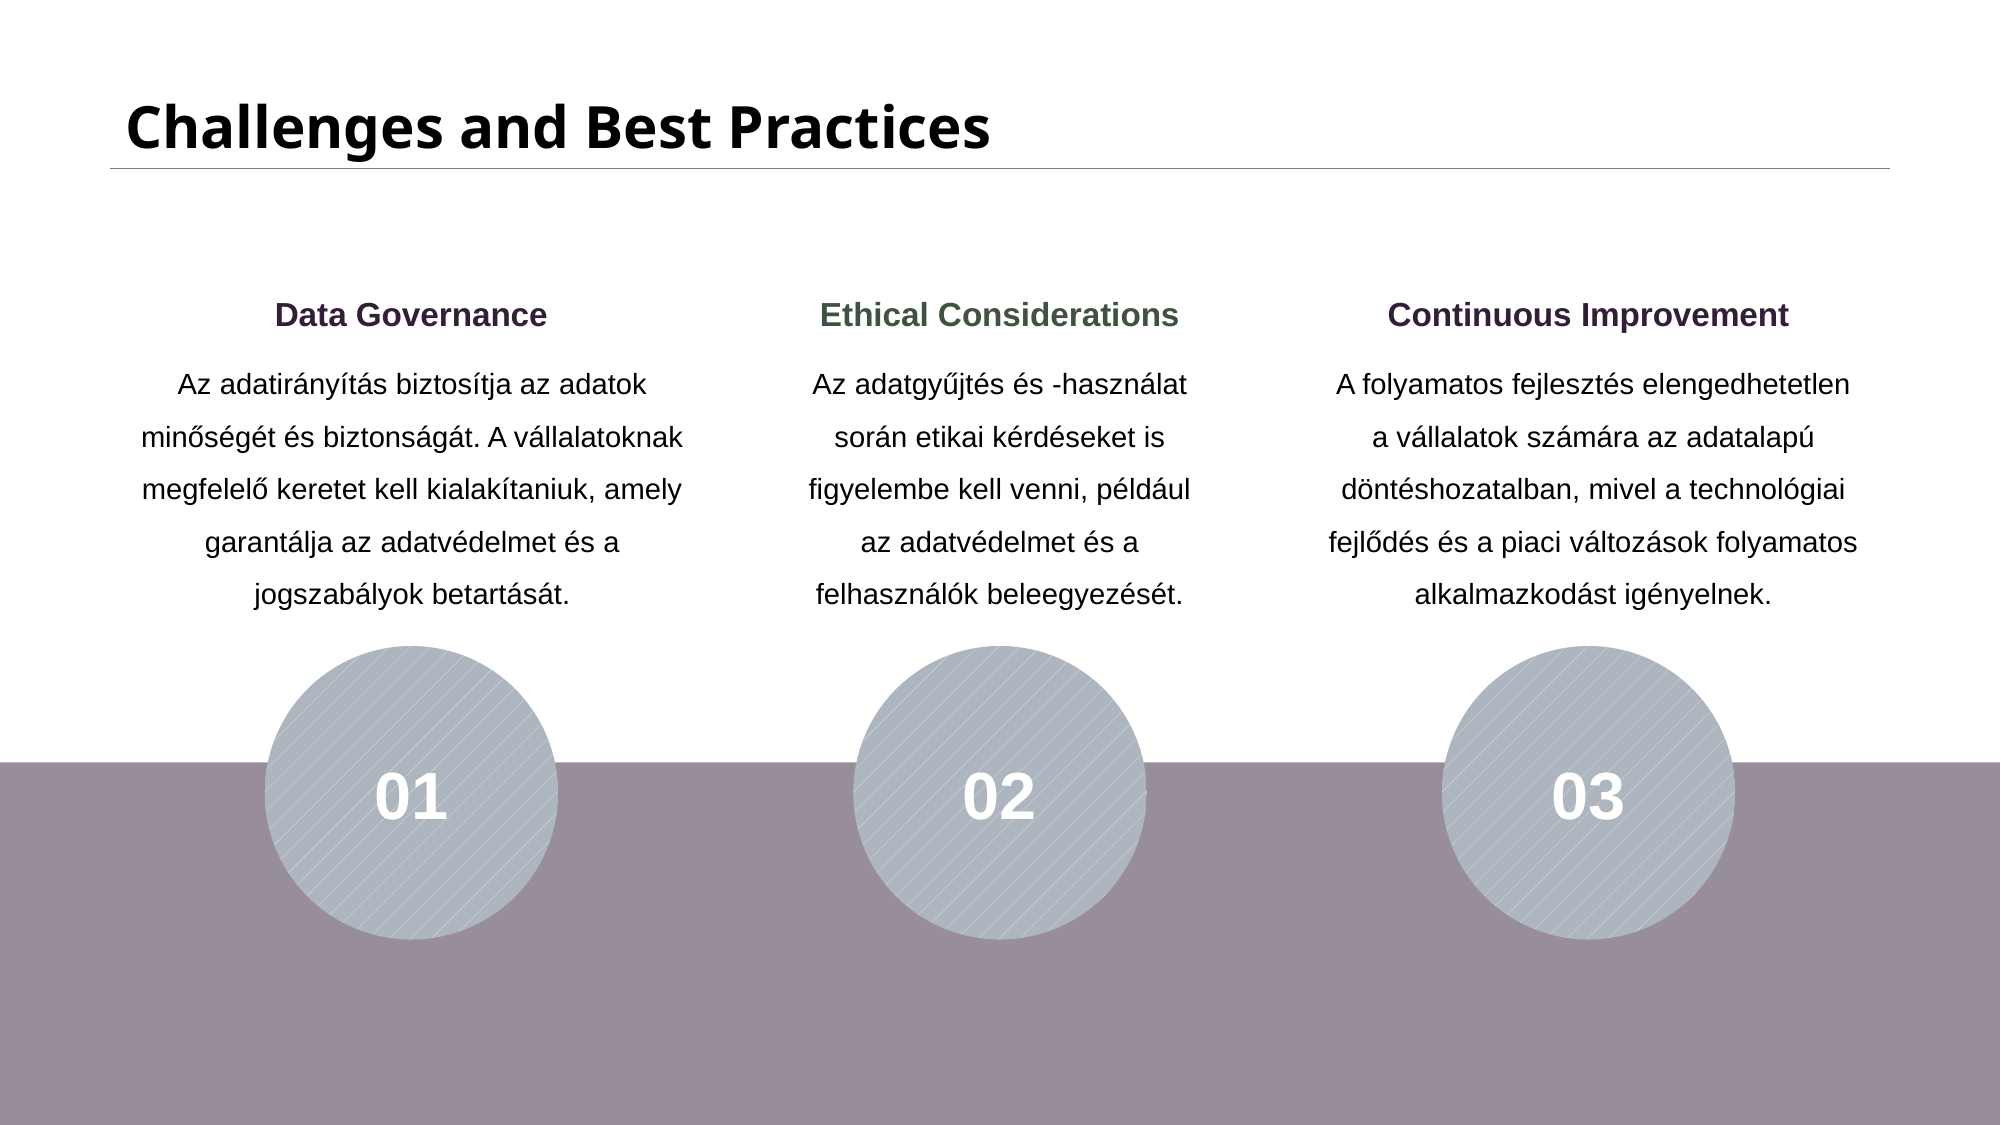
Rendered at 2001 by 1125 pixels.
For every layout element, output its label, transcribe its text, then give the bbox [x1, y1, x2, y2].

title Challenges and Best Practices [109, 0, 1890, 169]
text_box Data Governance [195, 285, 628, 340]
text_box [0, 646, 2000, 1125]
text_box A folyamatos fejlesztés elengedhetetlen a vállalatok számára az adatalapú döntéshozatalban, mivel a technológiai fejlődés és a piaci változások folyamatos alkalmazkodást igényelnek. [1312, 340, 1875, 618]
text_box Az adatirányítás biztosítja az adatok minőségét és biztonságát. A vállalatoknak megfelelő keretet kell kialakítaniuk, amely garantálja az adatvédelmet és a jogszabályok betartását. [112, 340, 713, 618]
text_box Continuous Improvement [1372, 285, 1805, 340]
text_box 01 [359, 745, 464, 841]
text_box Az adatgyűjtés és -használat során etikai kérdéseket is figyelembe kell venni, például az adatvédelmet és a felhasználók beleegyezését. [783, 340, 1217, 618]
text_box 02 [947, 745, 1052, 841]
text_box 03 [1536, 745, 1641, 841]
text_box Ethical Considerations [783, 285, 1217, 340]
